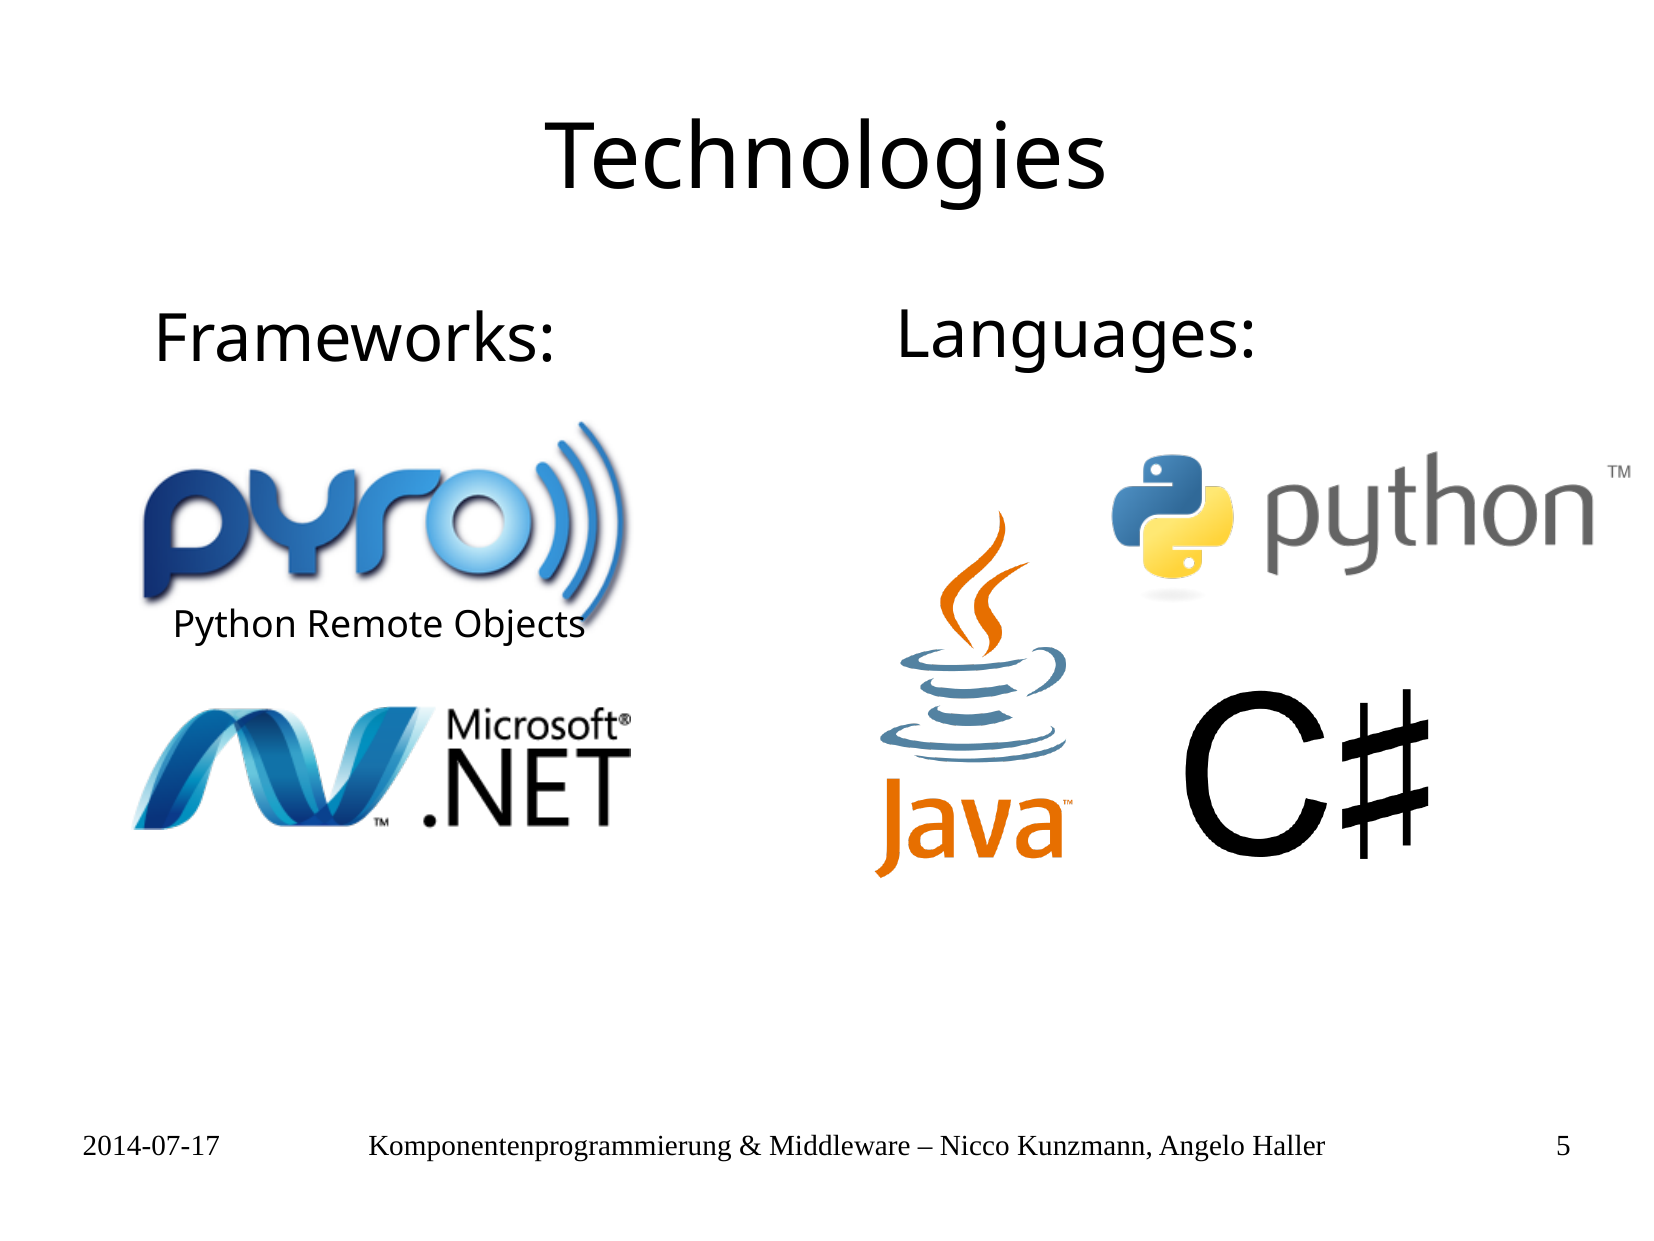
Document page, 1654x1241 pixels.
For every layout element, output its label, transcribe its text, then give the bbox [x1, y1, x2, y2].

title Technologies [82, 49, 1571, 257]
picture [138, 419, 634, 635]
picture [131, 706, 631, 830]
picture [1106, 448, 1636, 606]
text_box Python Remote Objects [157, 590, 628, 649]
list Frameworks: [82, 290, 1571, 1010]
picture [870, 507, 1074, 881]
picture [1140, 652, 1491, 893]
list Languages: [825, 285, 1654, 1006]
